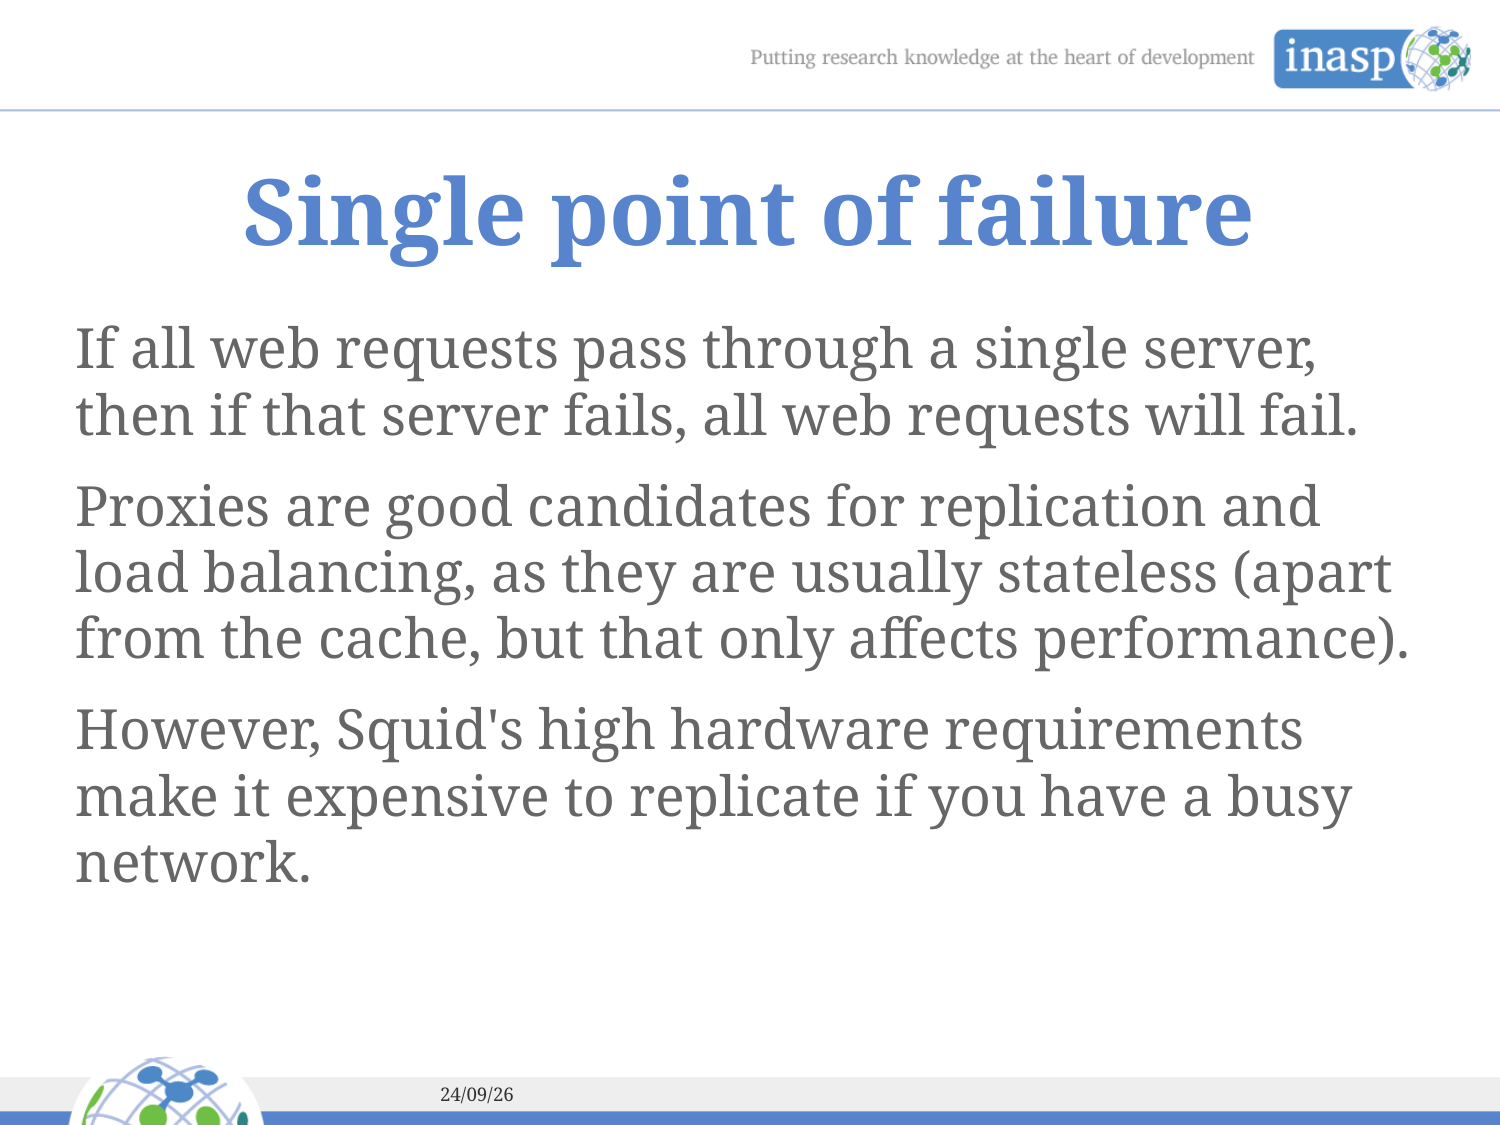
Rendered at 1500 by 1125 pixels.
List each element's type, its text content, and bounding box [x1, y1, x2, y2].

list If all web requests pass through a single server, then if that server fails, all web requests will fail. Proxies are good candidates for replication and load balancing, as they are usually stateless (apart from the cache, but that only affects performance). However, Squid's high hardware requirements make it expensive to replicate if you have a busy network. [75, 313, 1426, 967]
title Single point of failure [75, 129, 1426, 313]
picture [0, 0, 1500, 1125]
